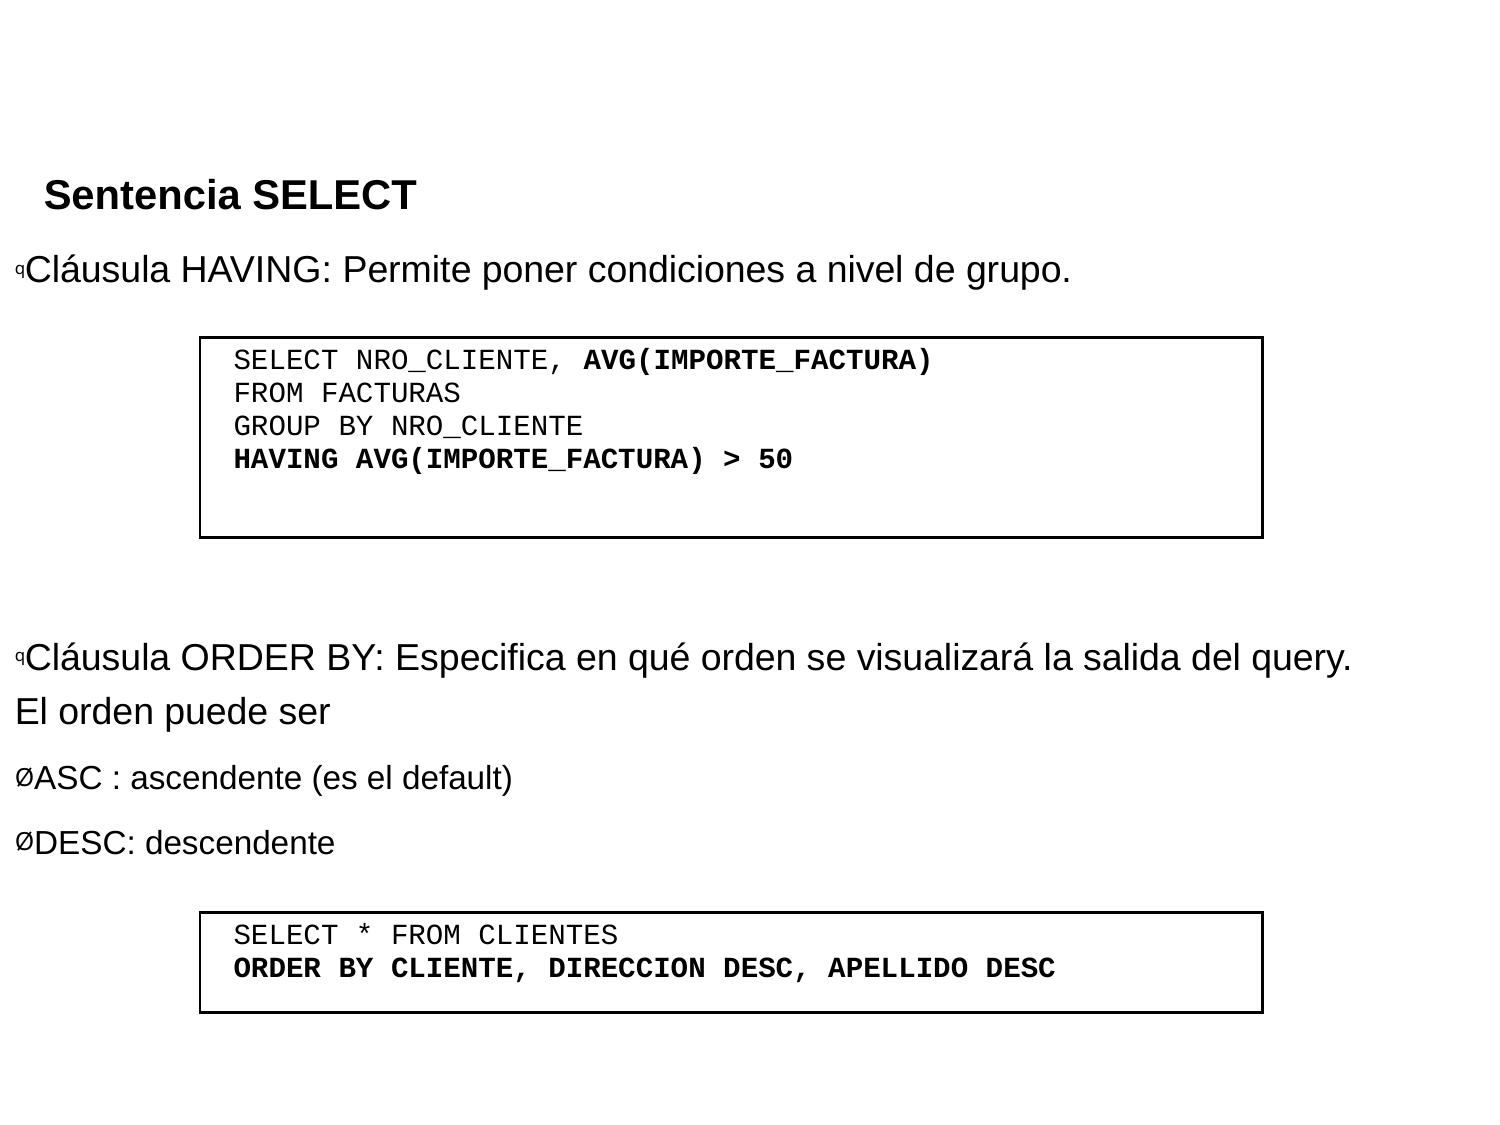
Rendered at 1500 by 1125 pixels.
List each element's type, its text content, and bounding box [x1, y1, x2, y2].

text_box SELECT * FROM CLIENTES ORDER BY CLIENTE, DIRECCION DESC, APELLIDO DESC [199, 912, 1263, 1013]
list Sentencia SELECT Cláusula HAVING: Permite poner condiciones a nivel de grupo. Cláusula ORDER BY: Especifica en qué orden se visualizará la salida del query. El orden puede ser ASC : ascendente (es el default) DESC: descendente [0, 149, 1401, 938]
text_box SELECT NRO_CLIENTE, AVG(IMPORTE_FACTURA) FROM FACTURAS GROUP BY NRO_CLIENTE HAVING AVG(IMPORTE_FACTURA) > 50 [199, 337, 1263, 538]
